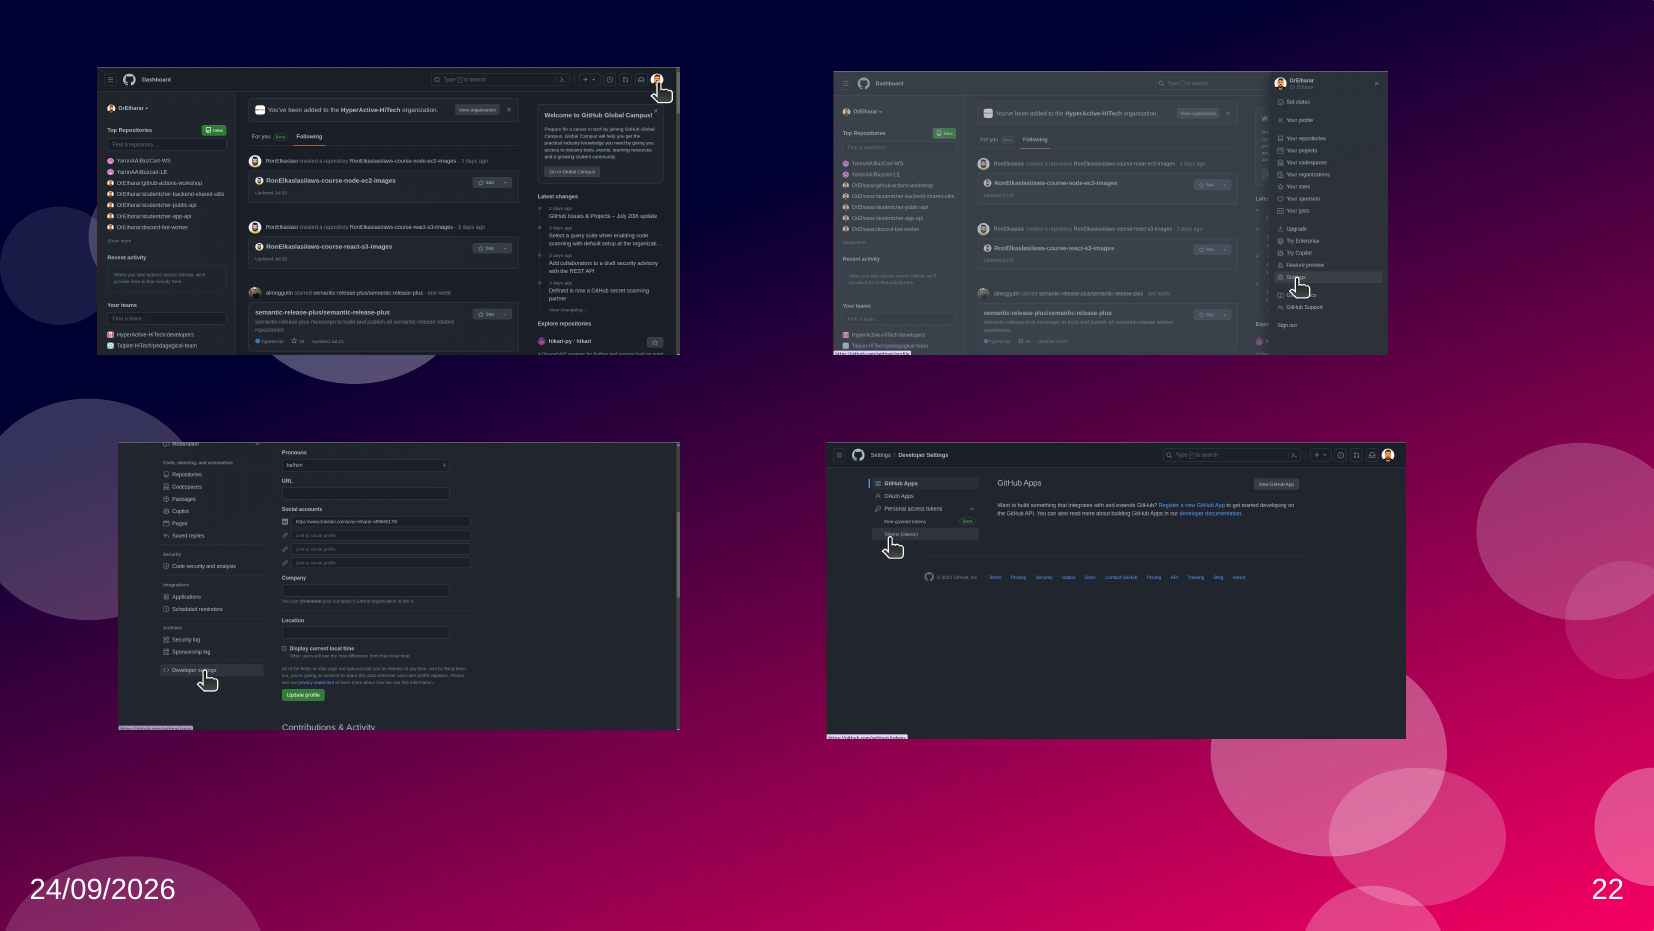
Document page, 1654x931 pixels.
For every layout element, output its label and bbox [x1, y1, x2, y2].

picture [826, 442, 1406, 739]
picture [118, 442, 680, 730]
picture [97, 67, 680, 355]
picture [833, 71, 1388, 355]
